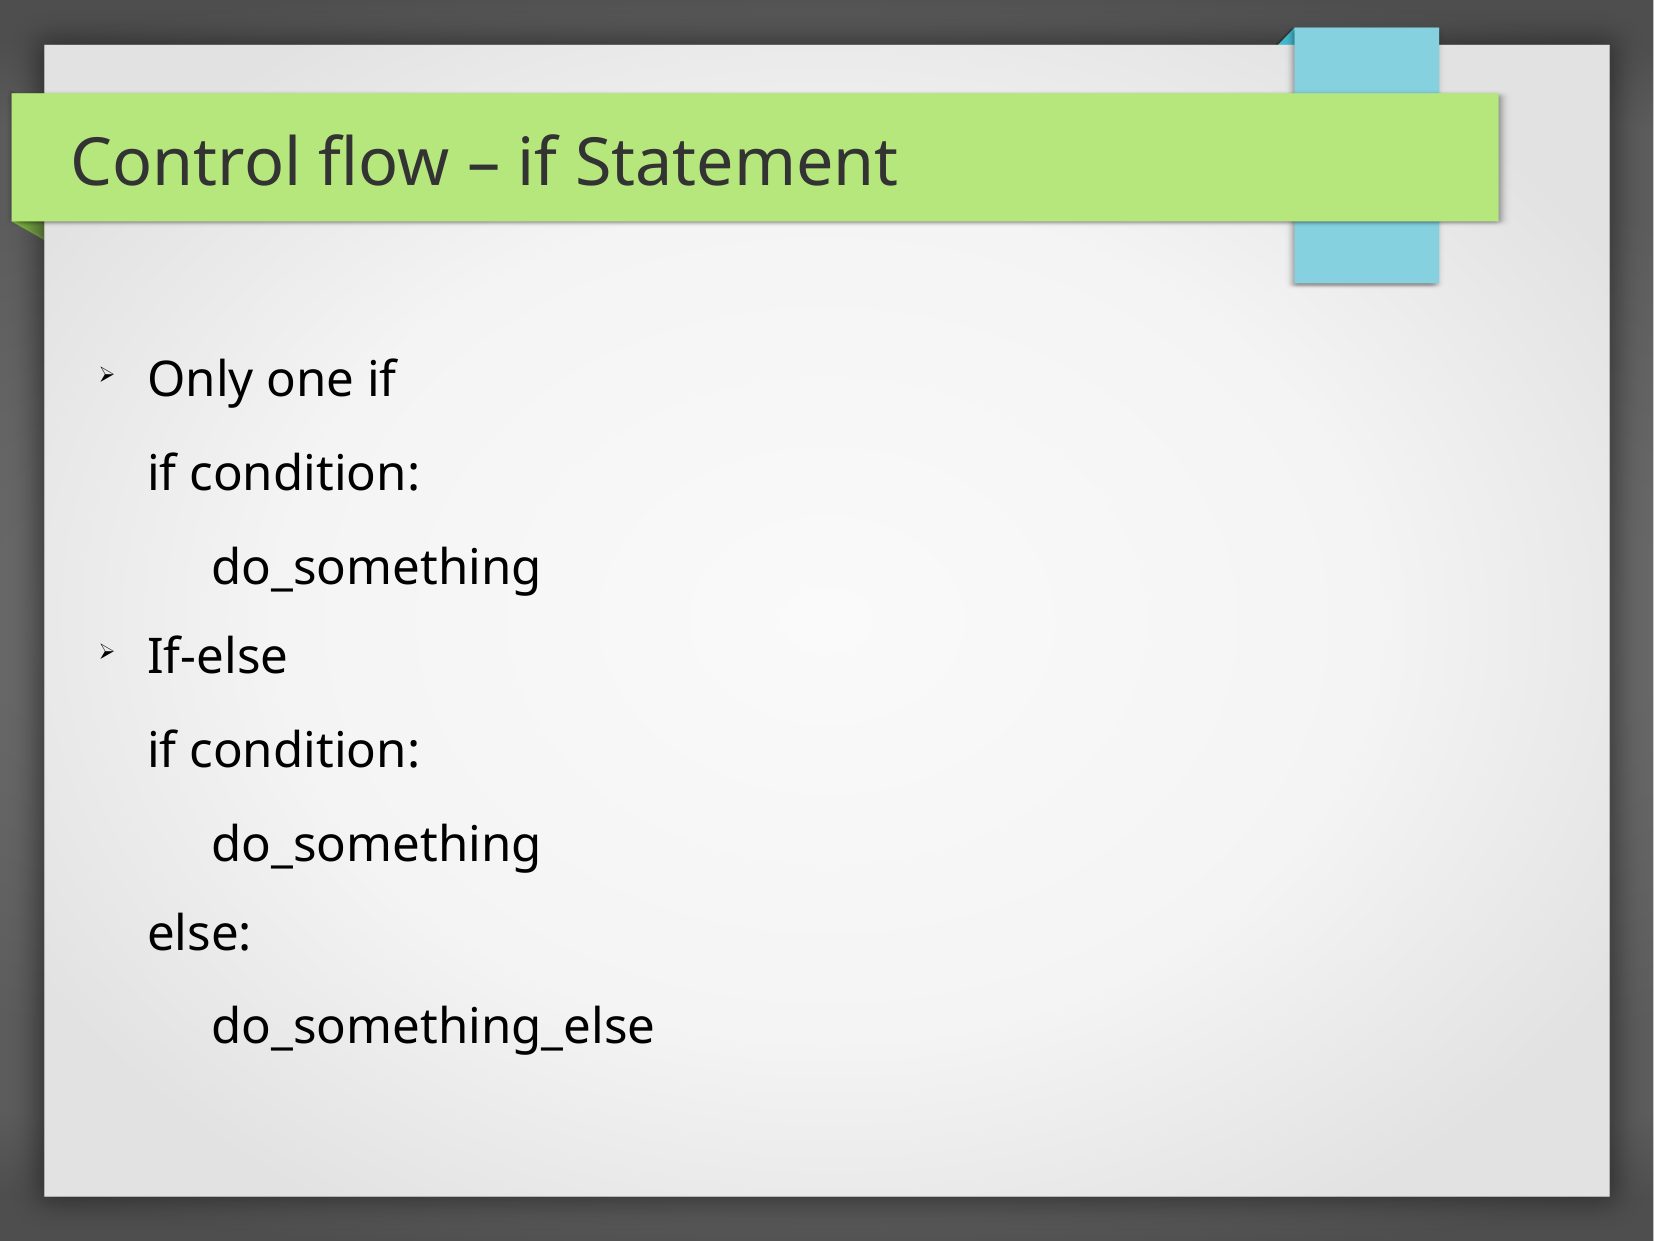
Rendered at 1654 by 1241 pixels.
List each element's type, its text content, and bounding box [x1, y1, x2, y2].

title Control flow – if Statement [70, 106, 1229, 213]
picture [0, 0, 1654, 1241]
list Only one if if condition: do_something If-else if condition: do_something else: do_something_else [82, 343, 1538, 1063]
